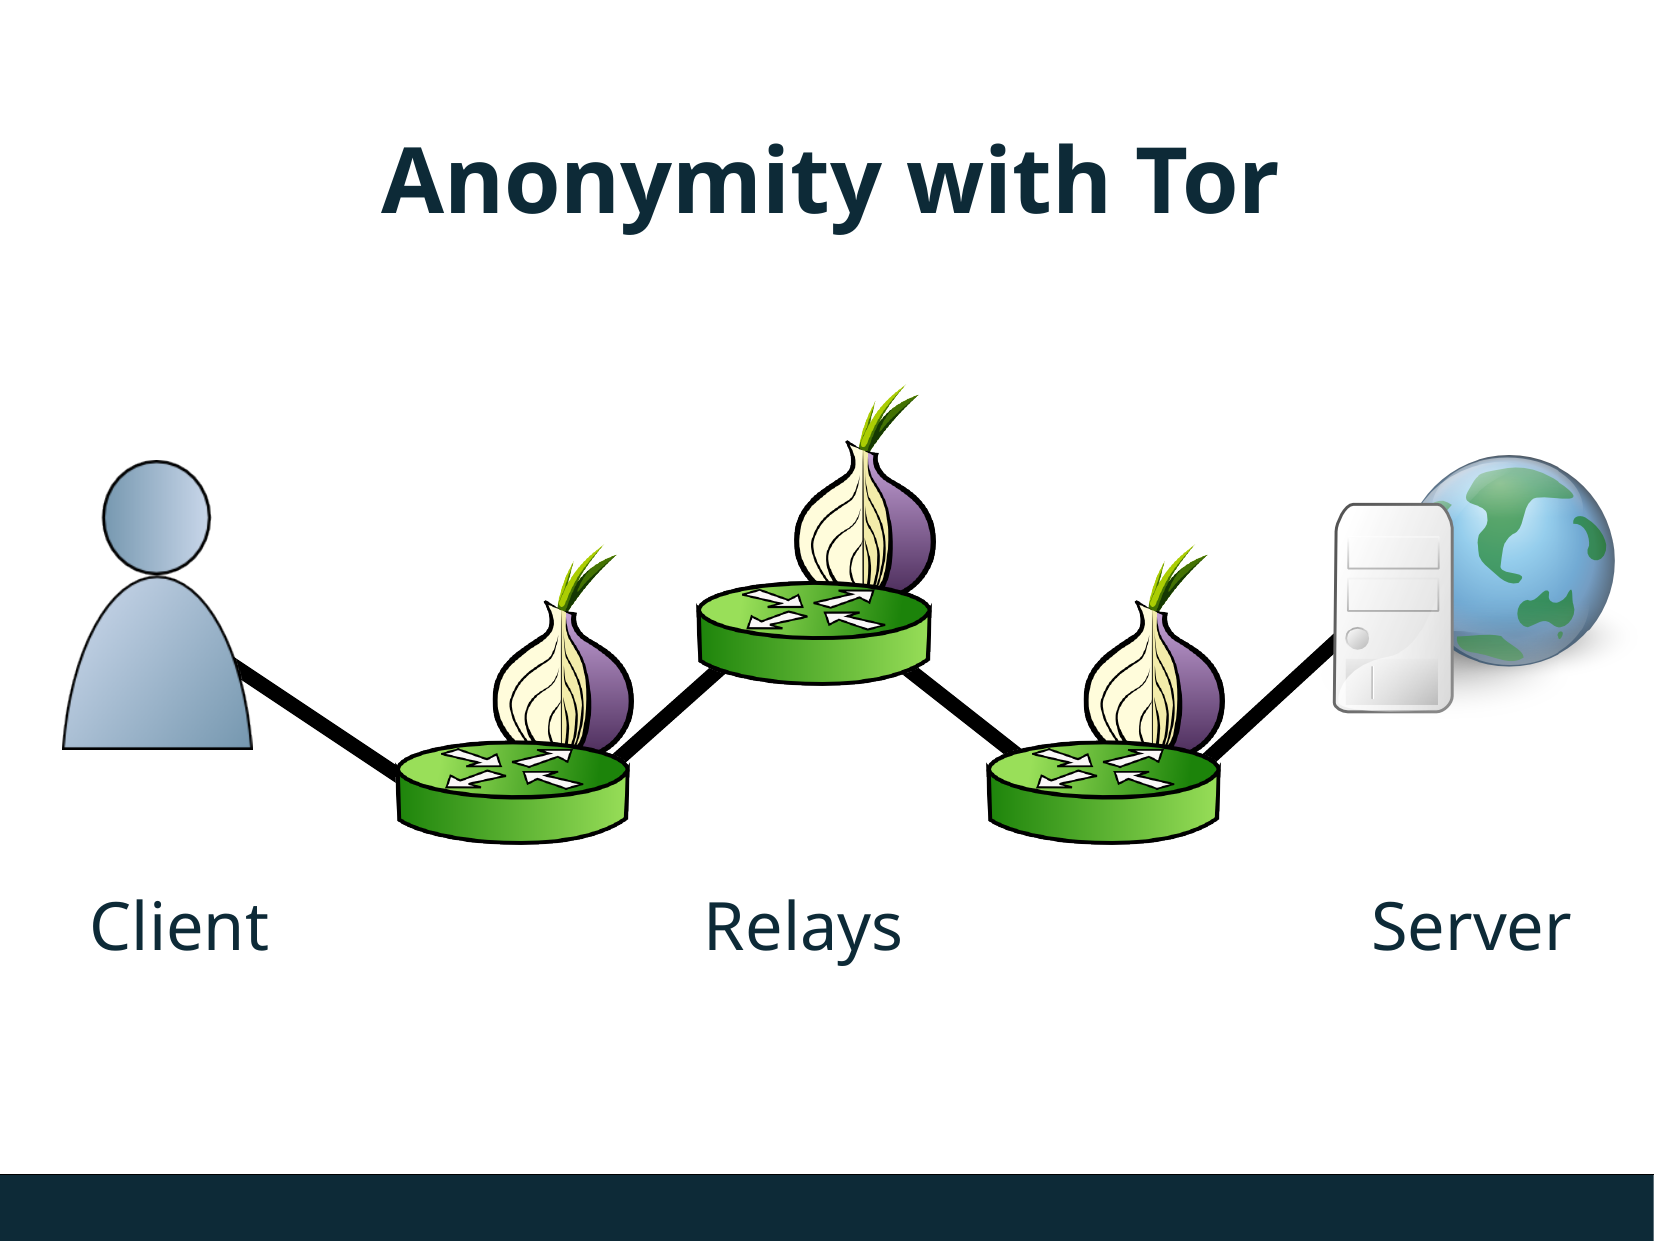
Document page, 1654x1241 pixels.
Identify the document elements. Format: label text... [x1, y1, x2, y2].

picture [387, 544, 634, 845]
picture [1320, 455, 1638, 719]
picture [978, 544, 1225, 845]
text_box Client [75, 871, 269, 963]
title Anonymity with Tor [86, 74, 1575, 282]
text_box Relays [689, 871, 887, 963]
picture [62, 460, 253, 750]
text_box Server [1356, 871, 1564, 963]
picture [688, 384, 936, 686]
